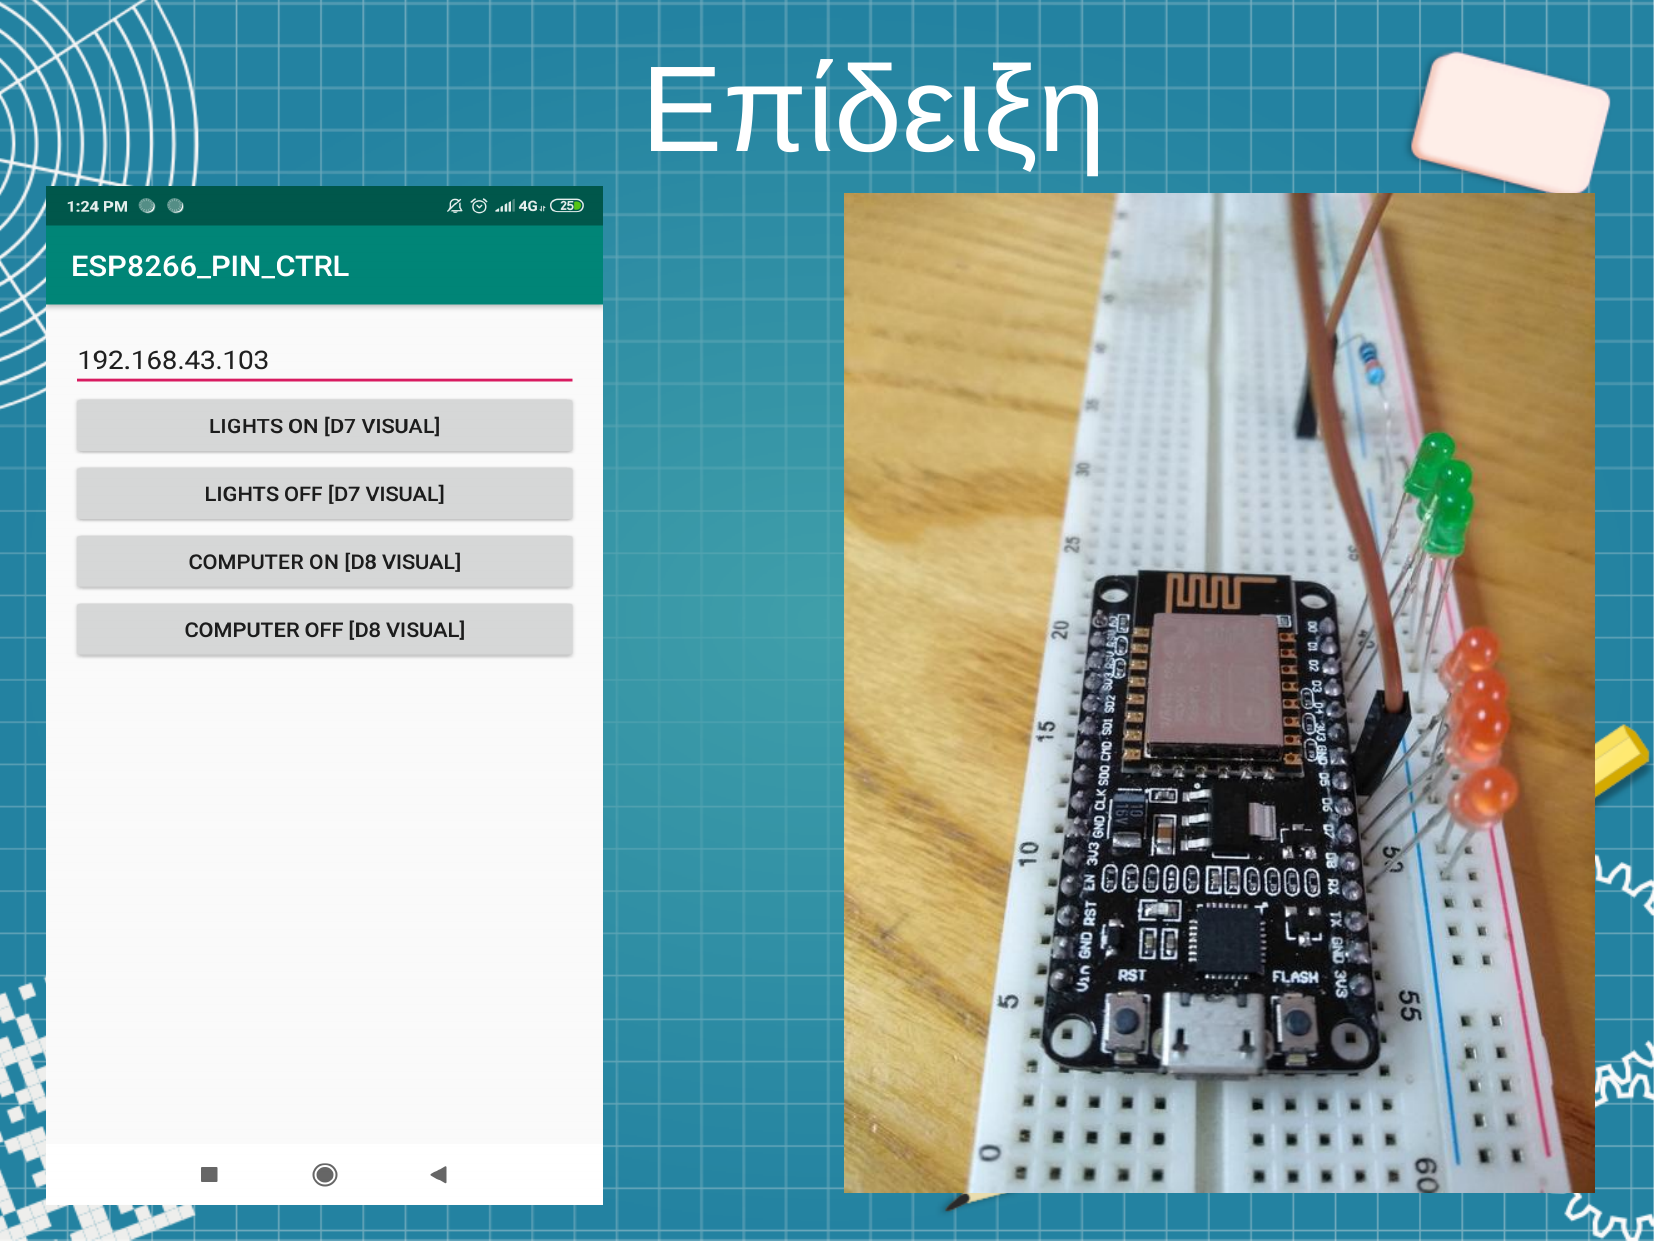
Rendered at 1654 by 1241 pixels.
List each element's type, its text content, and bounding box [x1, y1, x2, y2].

picture [0, 0, 1654, 1241]
title Επίδειξη [283, 5, 1465, 213]
